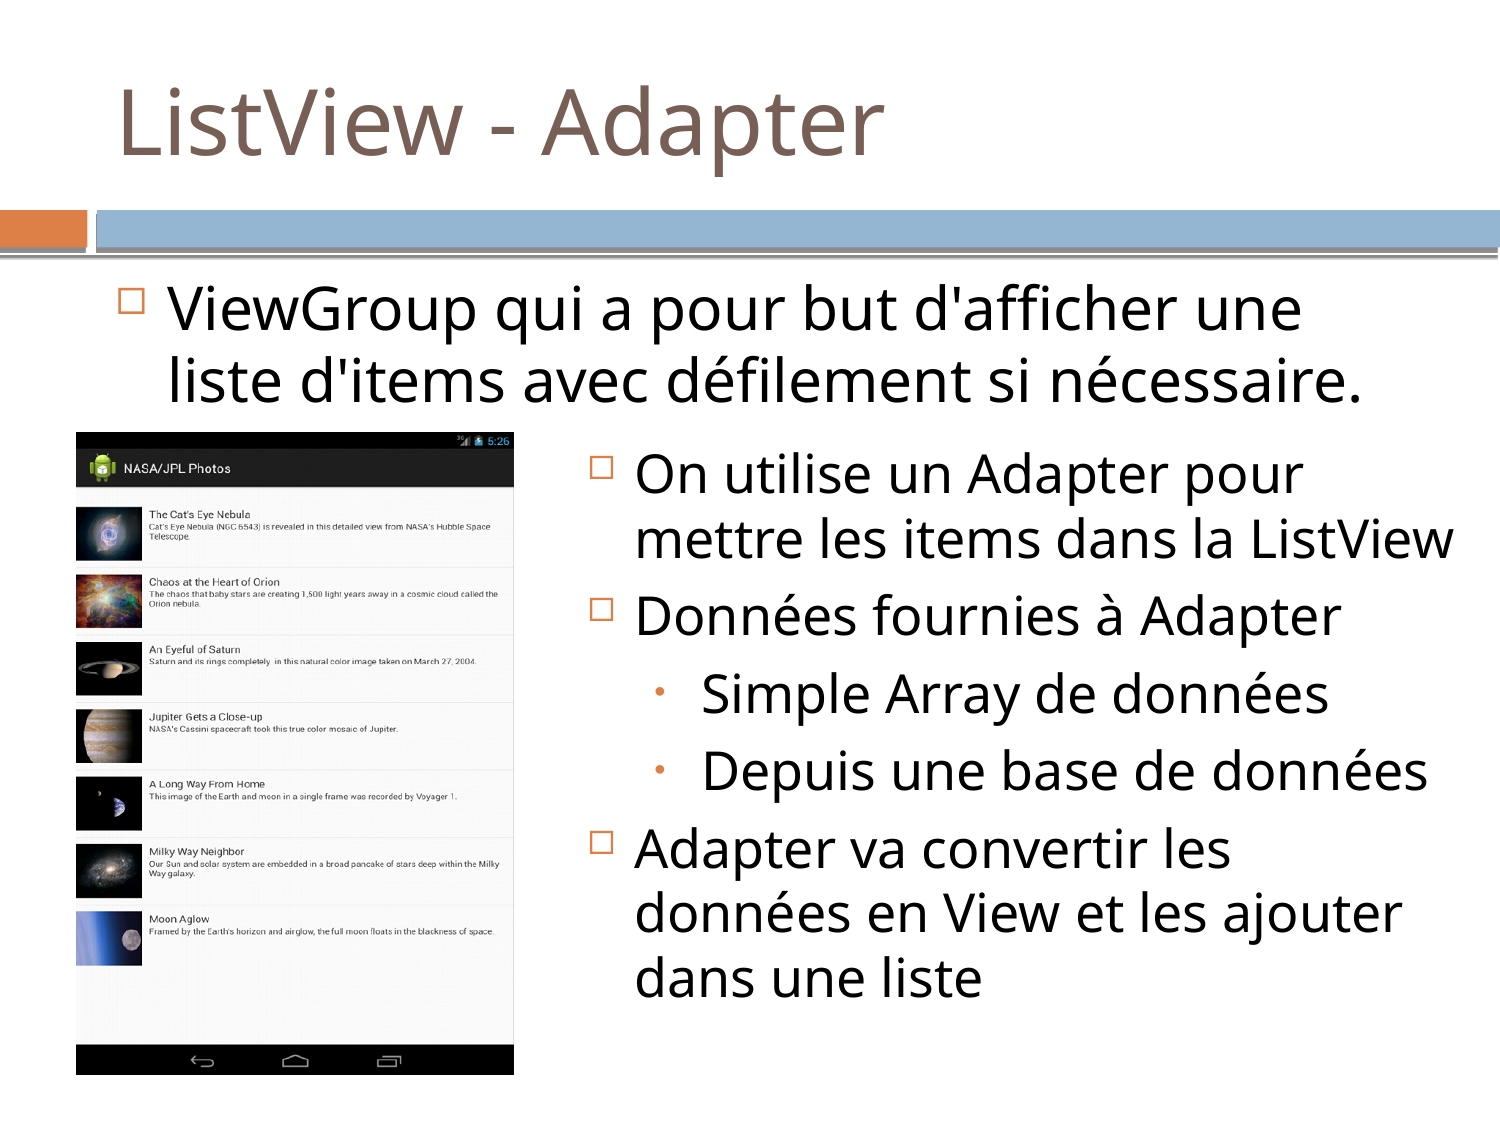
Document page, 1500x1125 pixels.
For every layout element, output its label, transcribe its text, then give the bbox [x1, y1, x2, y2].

title ListView - Adapter [100, 37, 1438, 200]
list ViewGroup qui a pour but d'afficher une liste d'items avec défilement si nécessaire. [100, 262, 1438, 457]
text_box On utilise un Adapter pour mettre les items dans la ListView Données fournies à Adapter Simple Array de données Depuis une base de données Adapter va convertir les données en View et les ajouter dans une liste [572, 432, 1471, 1071]
picture [76, 432, 514, 1075]
